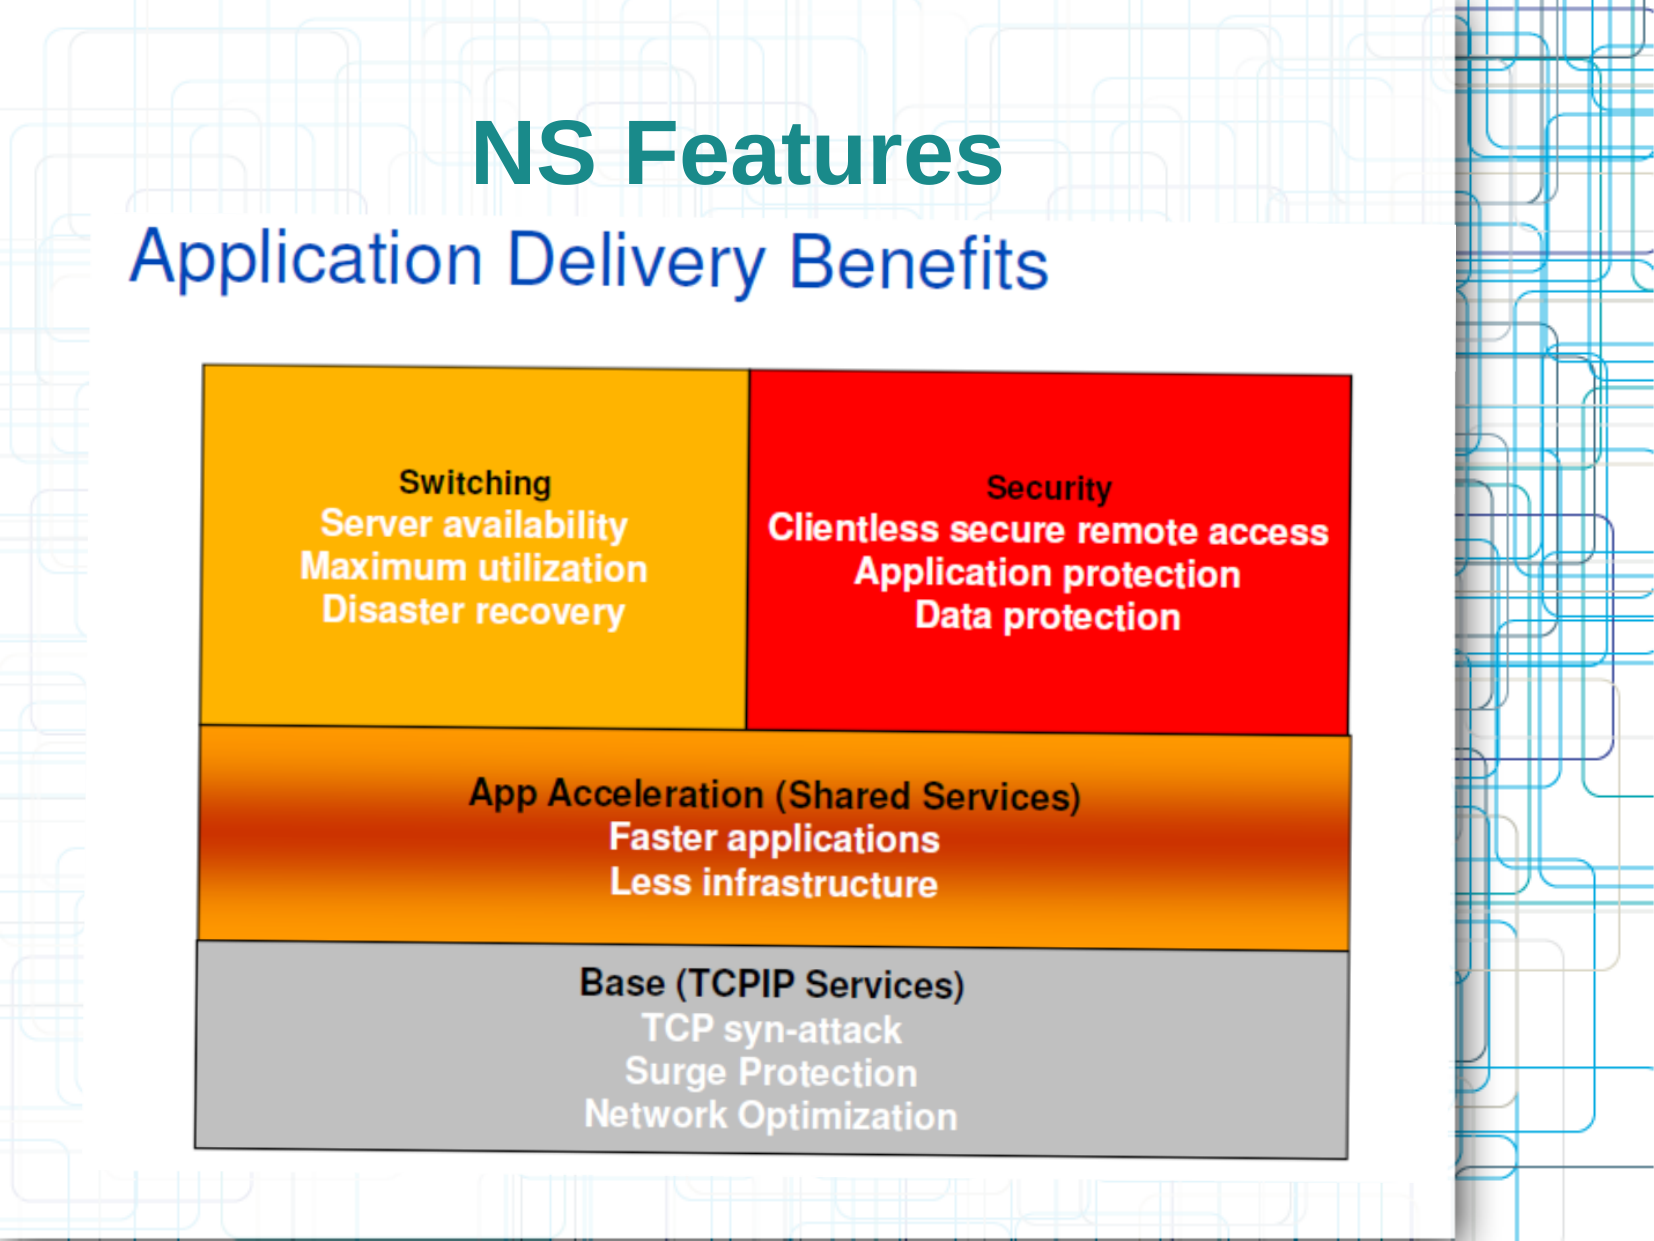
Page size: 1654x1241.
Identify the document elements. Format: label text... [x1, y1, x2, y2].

title NS Features [59, 49, 1418, 257]
picture [0, 0, 1654, 1241]
